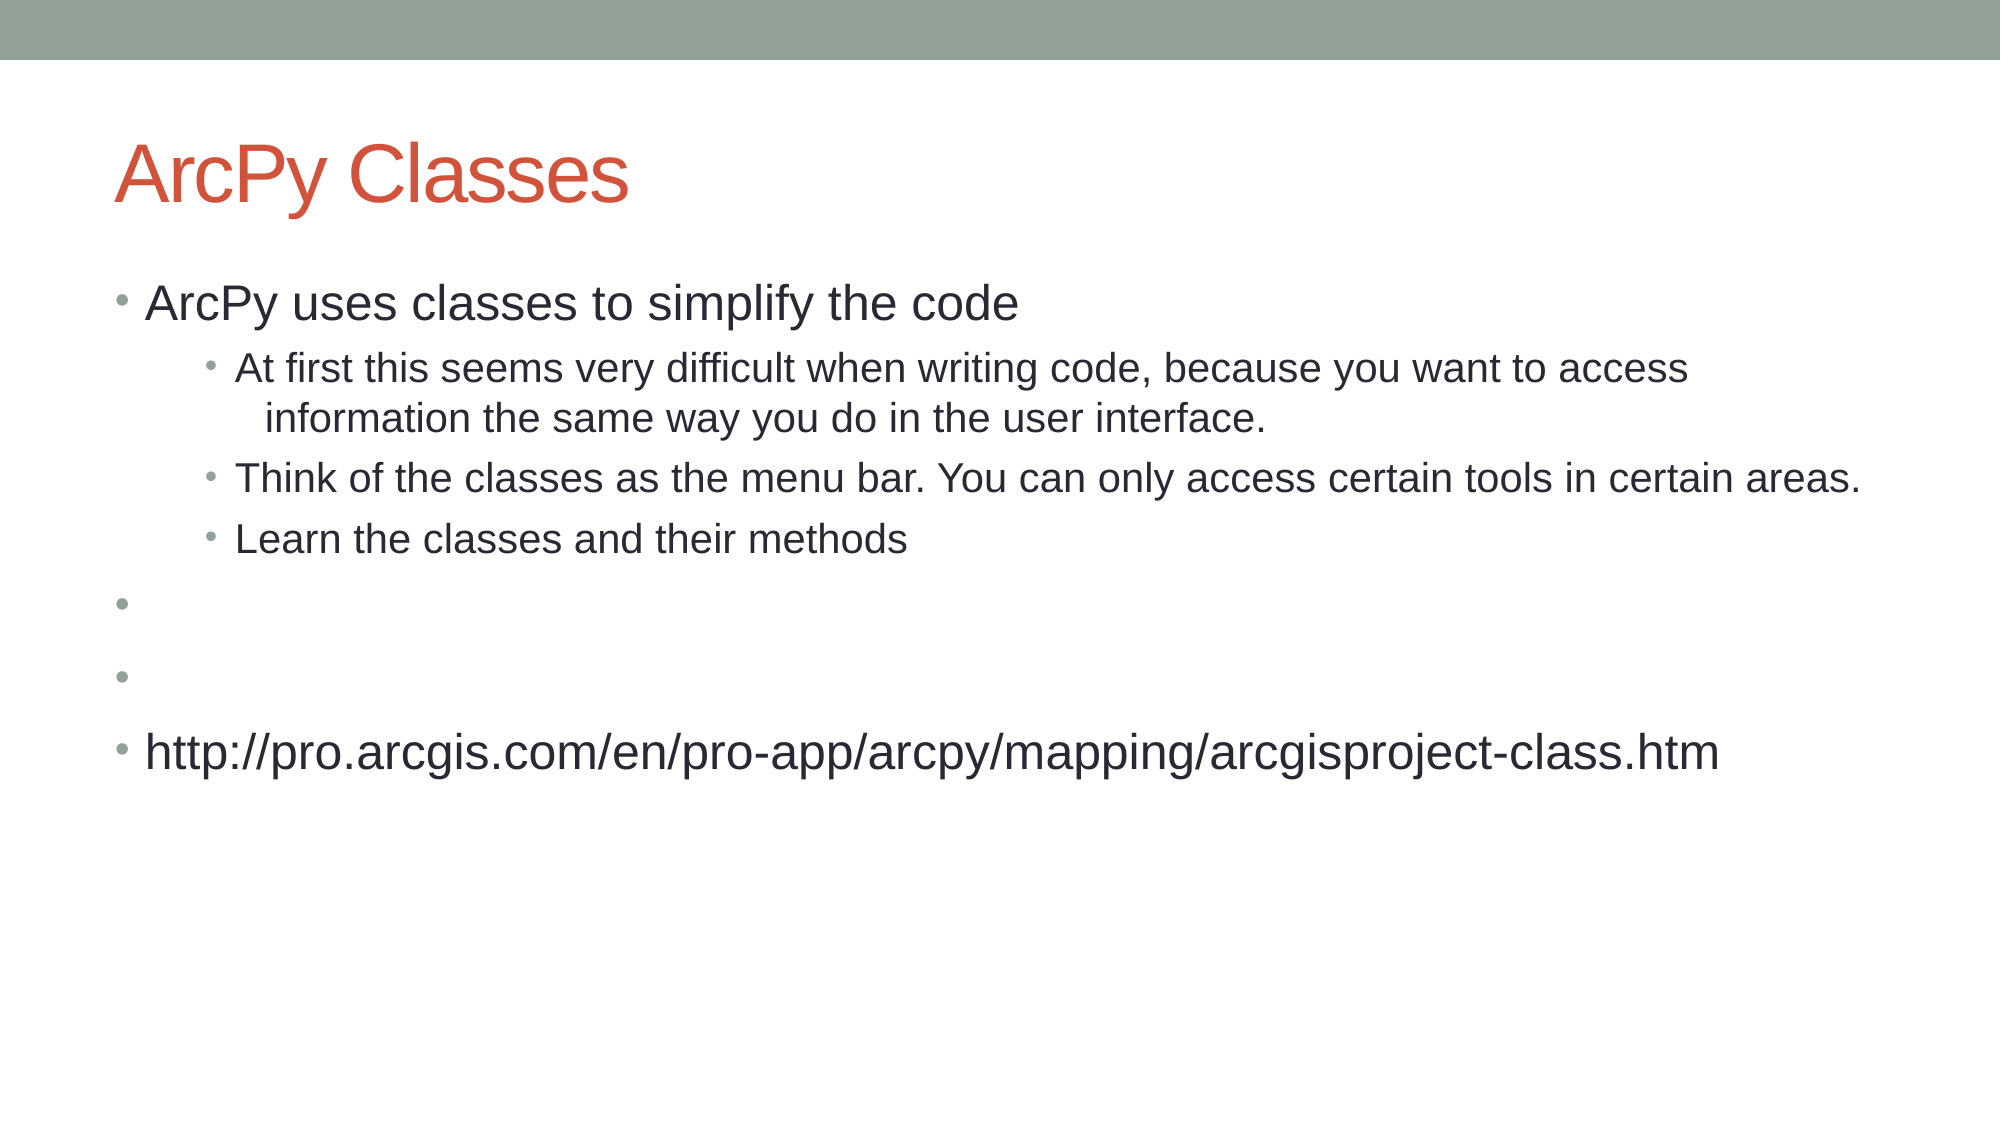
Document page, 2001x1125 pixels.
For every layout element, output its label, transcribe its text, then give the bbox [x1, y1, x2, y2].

title ArcPy Classes [99, 87, 1900, 251]
list ArcPy uses classes to simplify the code At first this seems very difficult when writing code, because you want to access information the same way you do in the user interface. Think of the classes as the menu bar. You can only access certain tools in certain areas. Learn the classes and their methods http://pro.arcgis.com/en/pro-app/arcpy/mapping/arcgisproject-class.htm [99, 262, 1900, 1063]
